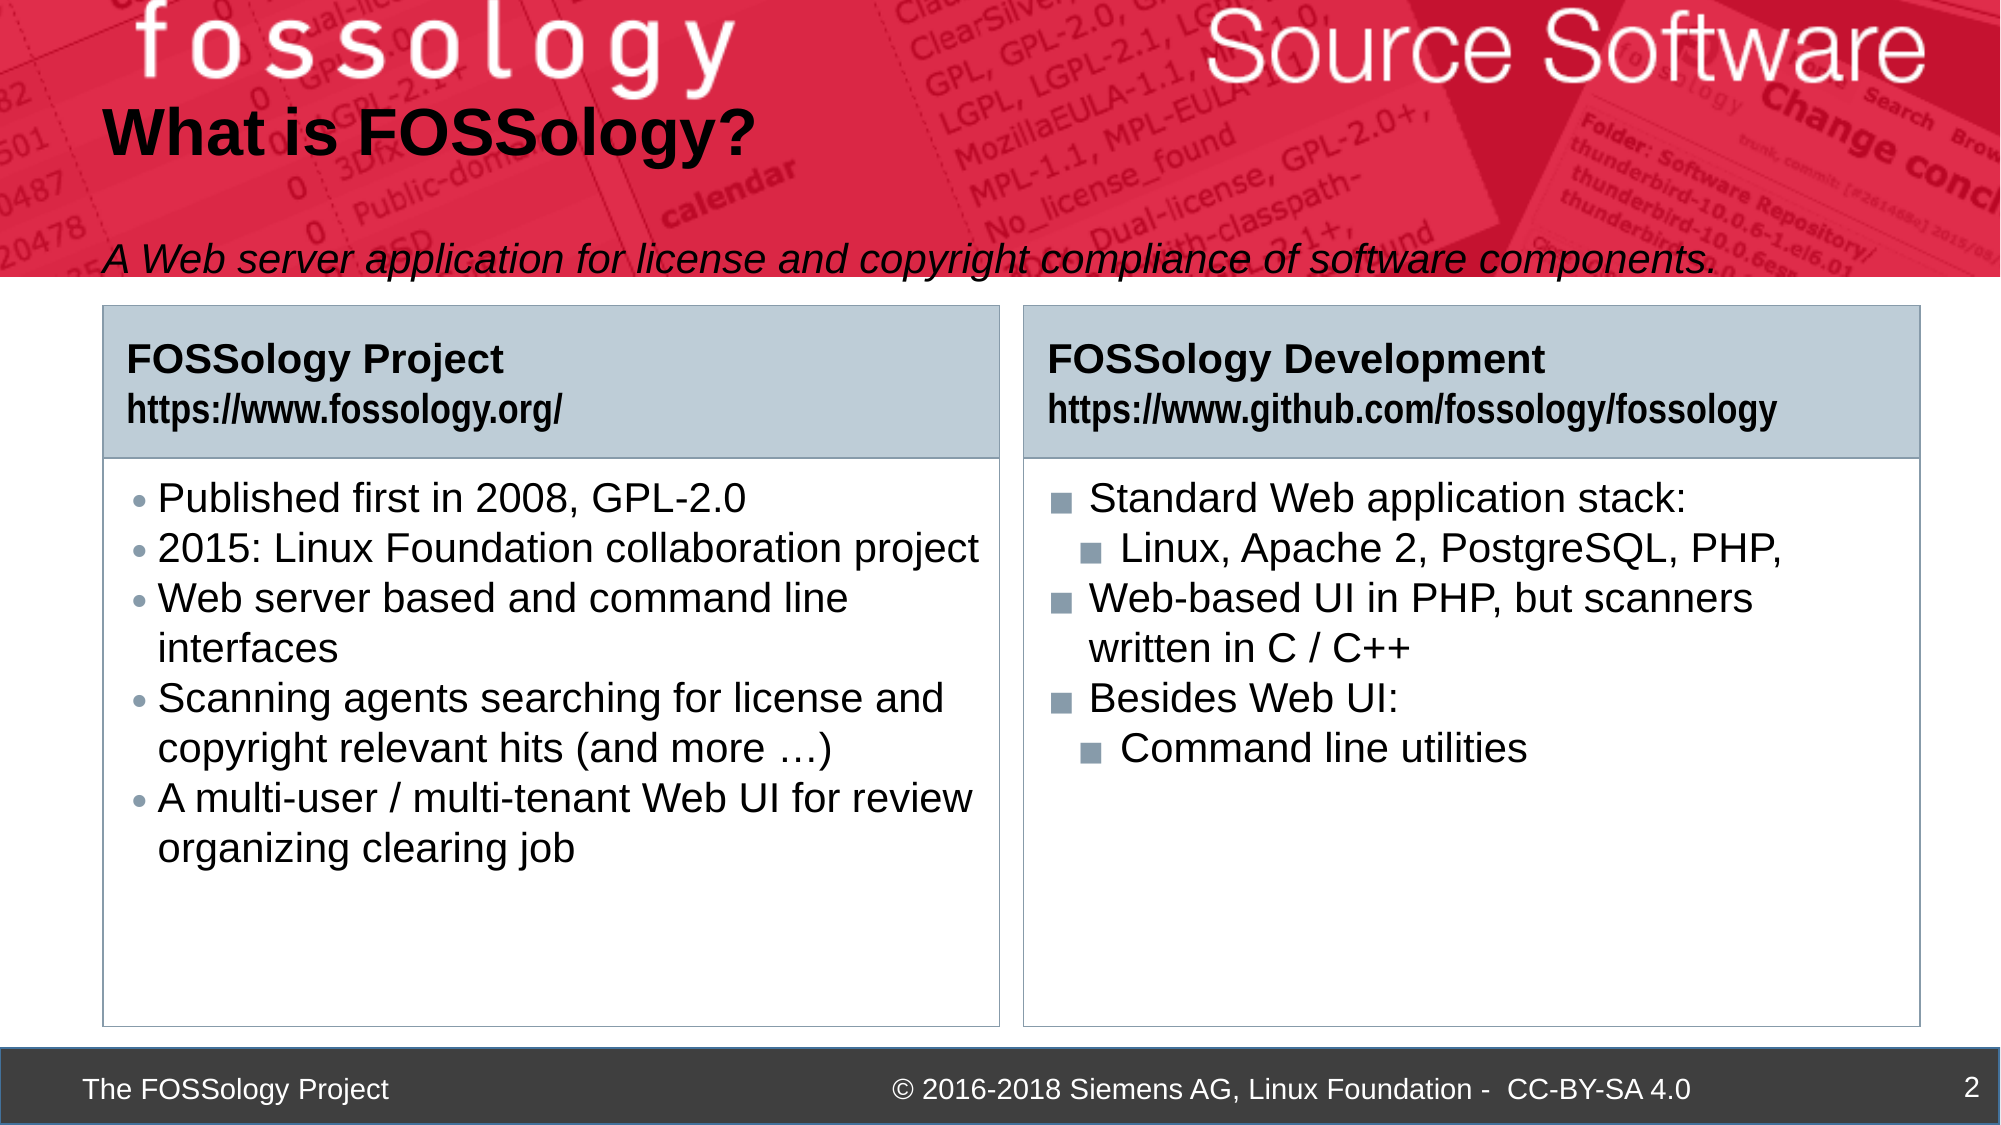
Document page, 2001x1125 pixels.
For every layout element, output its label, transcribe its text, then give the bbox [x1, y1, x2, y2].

text_box What is FOSSology? [0, 0, 2000, 208]
text_box FOSSology Project https://www.fossology.org/ [102, 305, 1000, 458]
picture [0, 0, 2001, 277]
text_box Standard Web application stack: Linux, Apache 2, PostgreSQL, PHP, Web-based UI in PHP, but scanners written in C / C++ Besides Web UI: Command line utilities [1023, 458, 1921, 1027]
text_box FOSSology Development https://www.github.com/fossology/fossology [1023, 305, 1921, 458]
text_box A Web server application for license and copyright compliance of software components. [102, 231, 1921, 282]
text_box Published first in 2008, GPL-2.0 2015: Linux Foundation collaboration project Web server based and command line interfaces Scanning agents searching for license and copyright relevant hits (and more …) A multi-user / multi-tenant Web UI for review organizing clearing job [102, 458, 1000, 1027]
